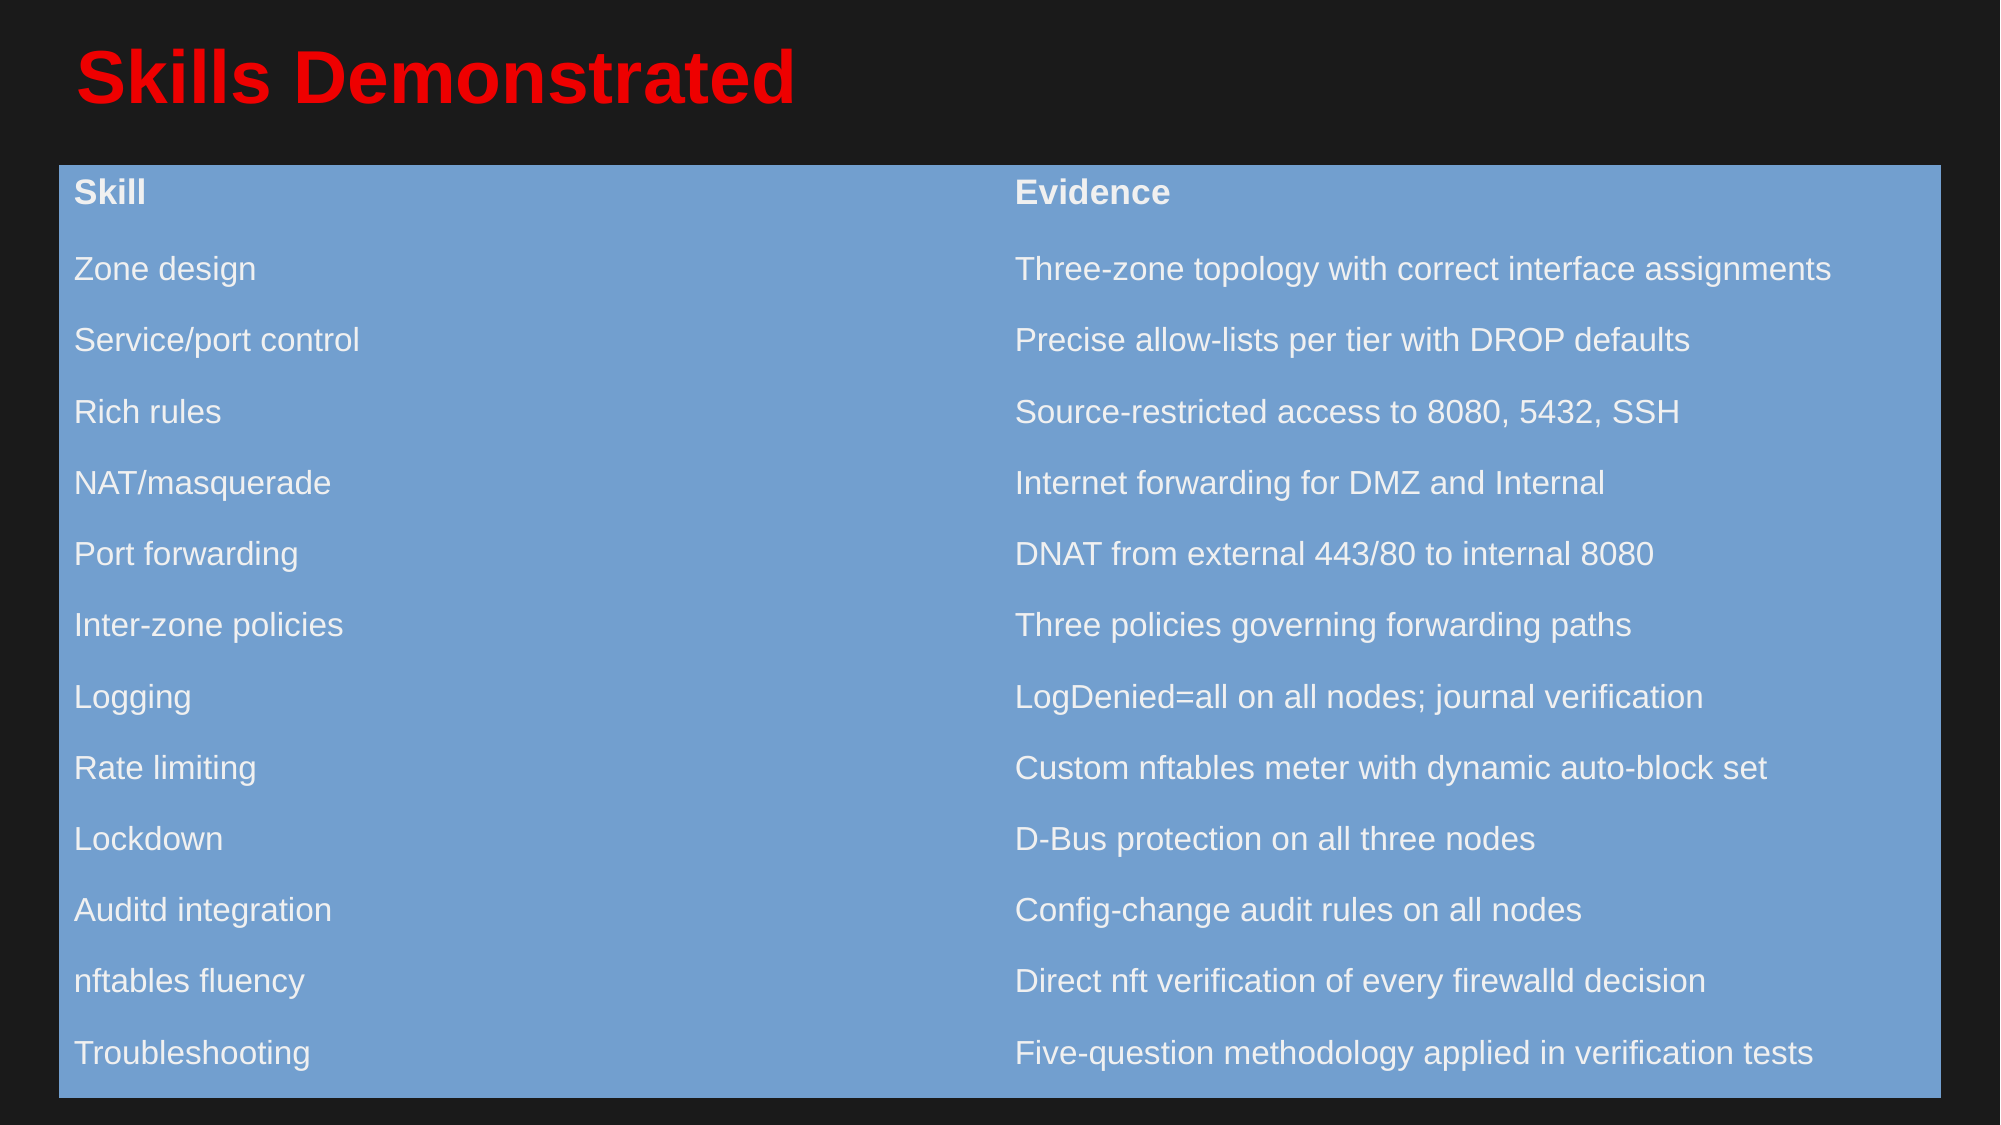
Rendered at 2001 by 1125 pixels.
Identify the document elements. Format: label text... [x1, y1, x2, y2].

table_cell DNAT from external 443/80 to internal 8080 [1000, 528, 1941, 599]
text_box Skills Demonstrated [59, 23, 1942, 142]
table_cell Rich rules [59, 386, 1000, 457]
table_cell NAT/masquerade [59, 457, 1000, 528]
table_cell Precise allow-lists per tier with DROP defaults [1000, 315, 1941, 386]
table_cell D-Bus protection on all three nodes [1000, 813, 1941, 884]
table_cell Auditd integration [59, 884, 1000, 956]
table_cell nftables fluency [59, 956, 1000, 1027]
table_cell Service/port control [59, 315, 1000, 386]
table_cell Source-restricted access to 8080, 5432, SSH [1000, 386, 1941, 457]
table_header Skill [59, 165, 1000, 243]
table_cell Five-question methodology applied in verification tests [1000, 1027, 1941, 1098]
table_cell Logging [59, 671, 1000, 742]
table_cell Port forwarding [59, 528, 1000, 599]
table_header Evidence [1000, 165, 1941, 243]
table_cell Zone design [59, 243, 1000, 315]
table_cell Inter-zone policies [59, 599, 1000, 671]
table_cell LogDenied=all on all nodes; journal verification [1000, 671, 1941, 742]
table_cell Troubleshooting [59, 1027, 1000, 1098]
table_cell Internet forwarding for DMZ and Internal [1000, 457, 1941, 528]
table_cell Custom nftables meter with dynamic auto-block set [1000, 742, 1941, 813]
table_cell Three policies governing forwarding paths [1000, 599, 1941, 671]
table_cell Config-change audit rules on all nodes [1000, 884, 1941, 956]
table_cell Rate limiting [59, 742, 1000, 813]
table_cell Lockdown [59, 813, 1000, 884]
table_cell Direct nft verification of every firewalld decision [1000, 956, 1941, 1027]
table_cell Three-zone topology with correct interface assignments [1000, 243, 1941, 315]
